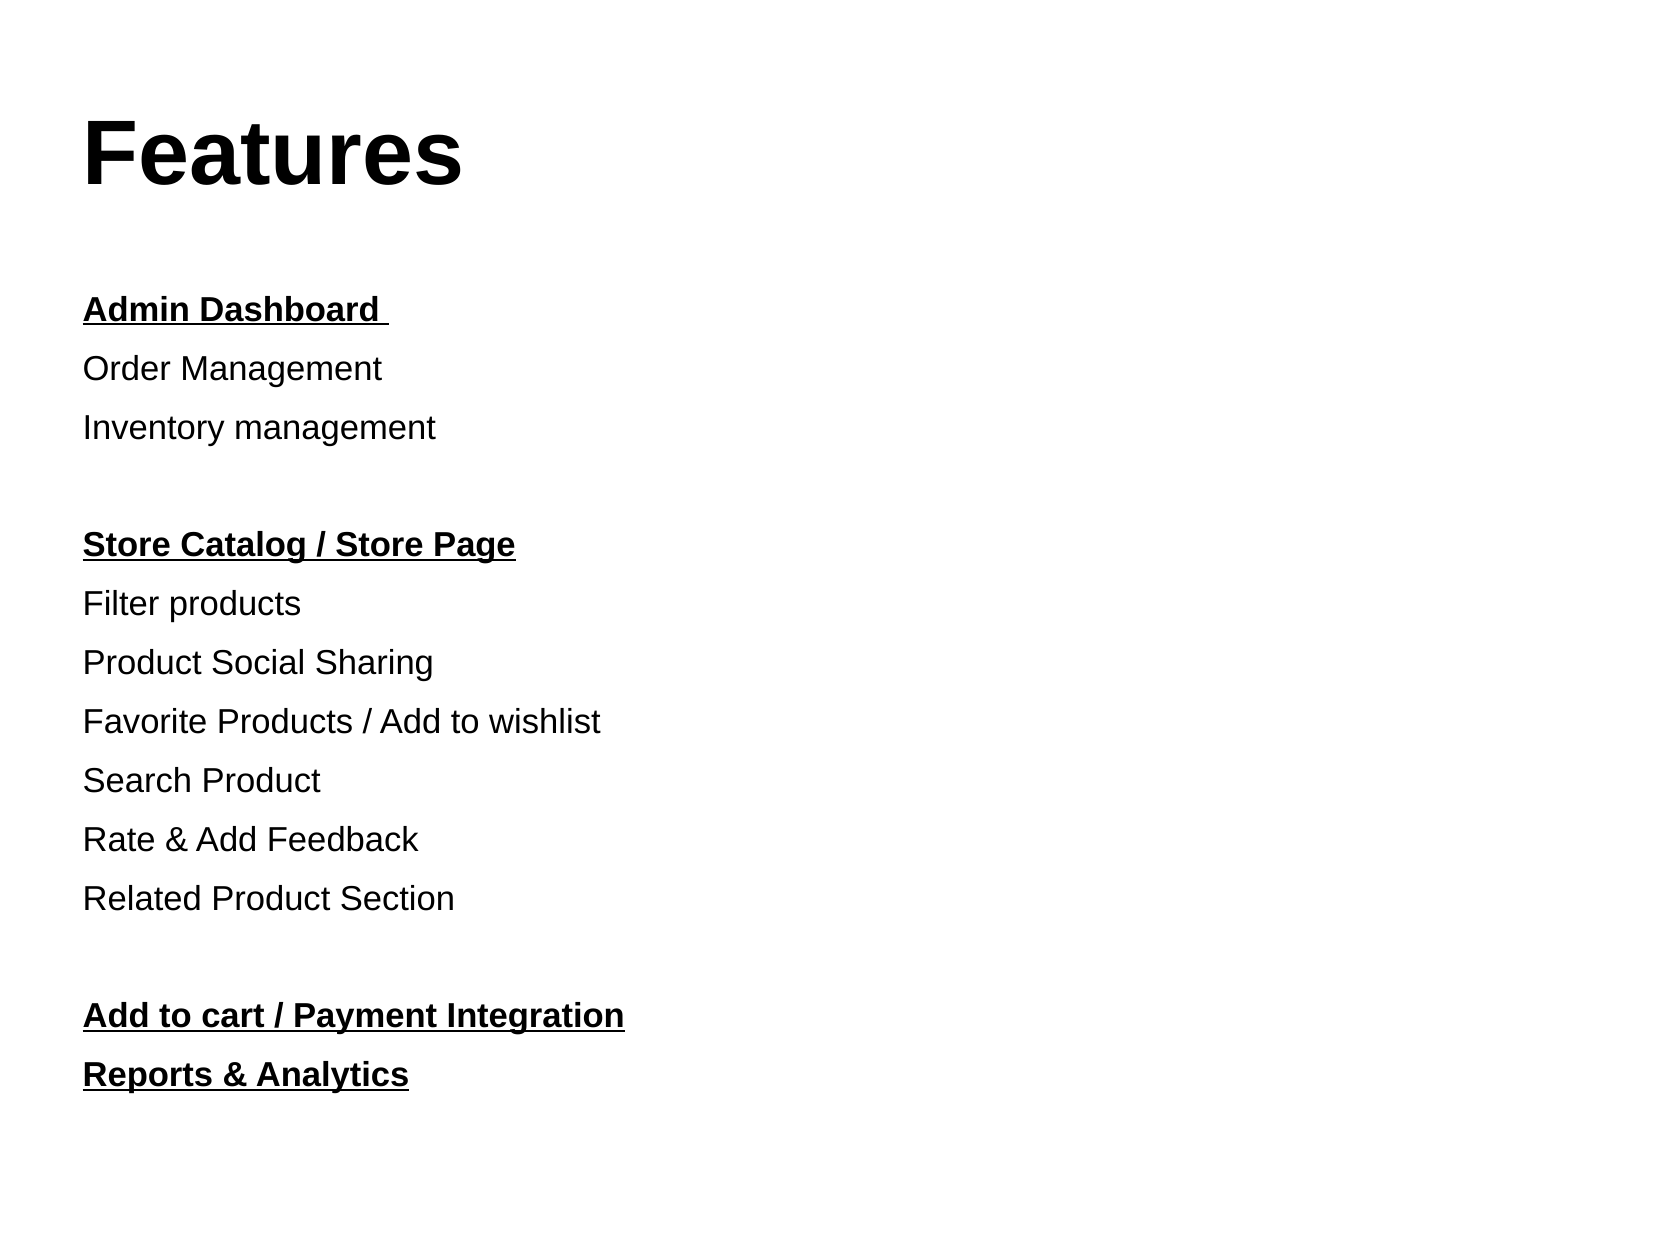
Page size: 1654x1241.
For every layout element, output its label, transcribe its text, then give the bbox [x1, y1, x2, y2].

list Admin Dashboard Order Management Inventory management Store Catalog / Store Page Filter products Product Social Sharing Favorite Products / Add to wishlist Search Product Rate & Add Feedback Related Product Section Add to cart / Payment Integration Reports & Analytics [82, 290, 1571, 1096]
title Features [82, 49, 1571, 257]
